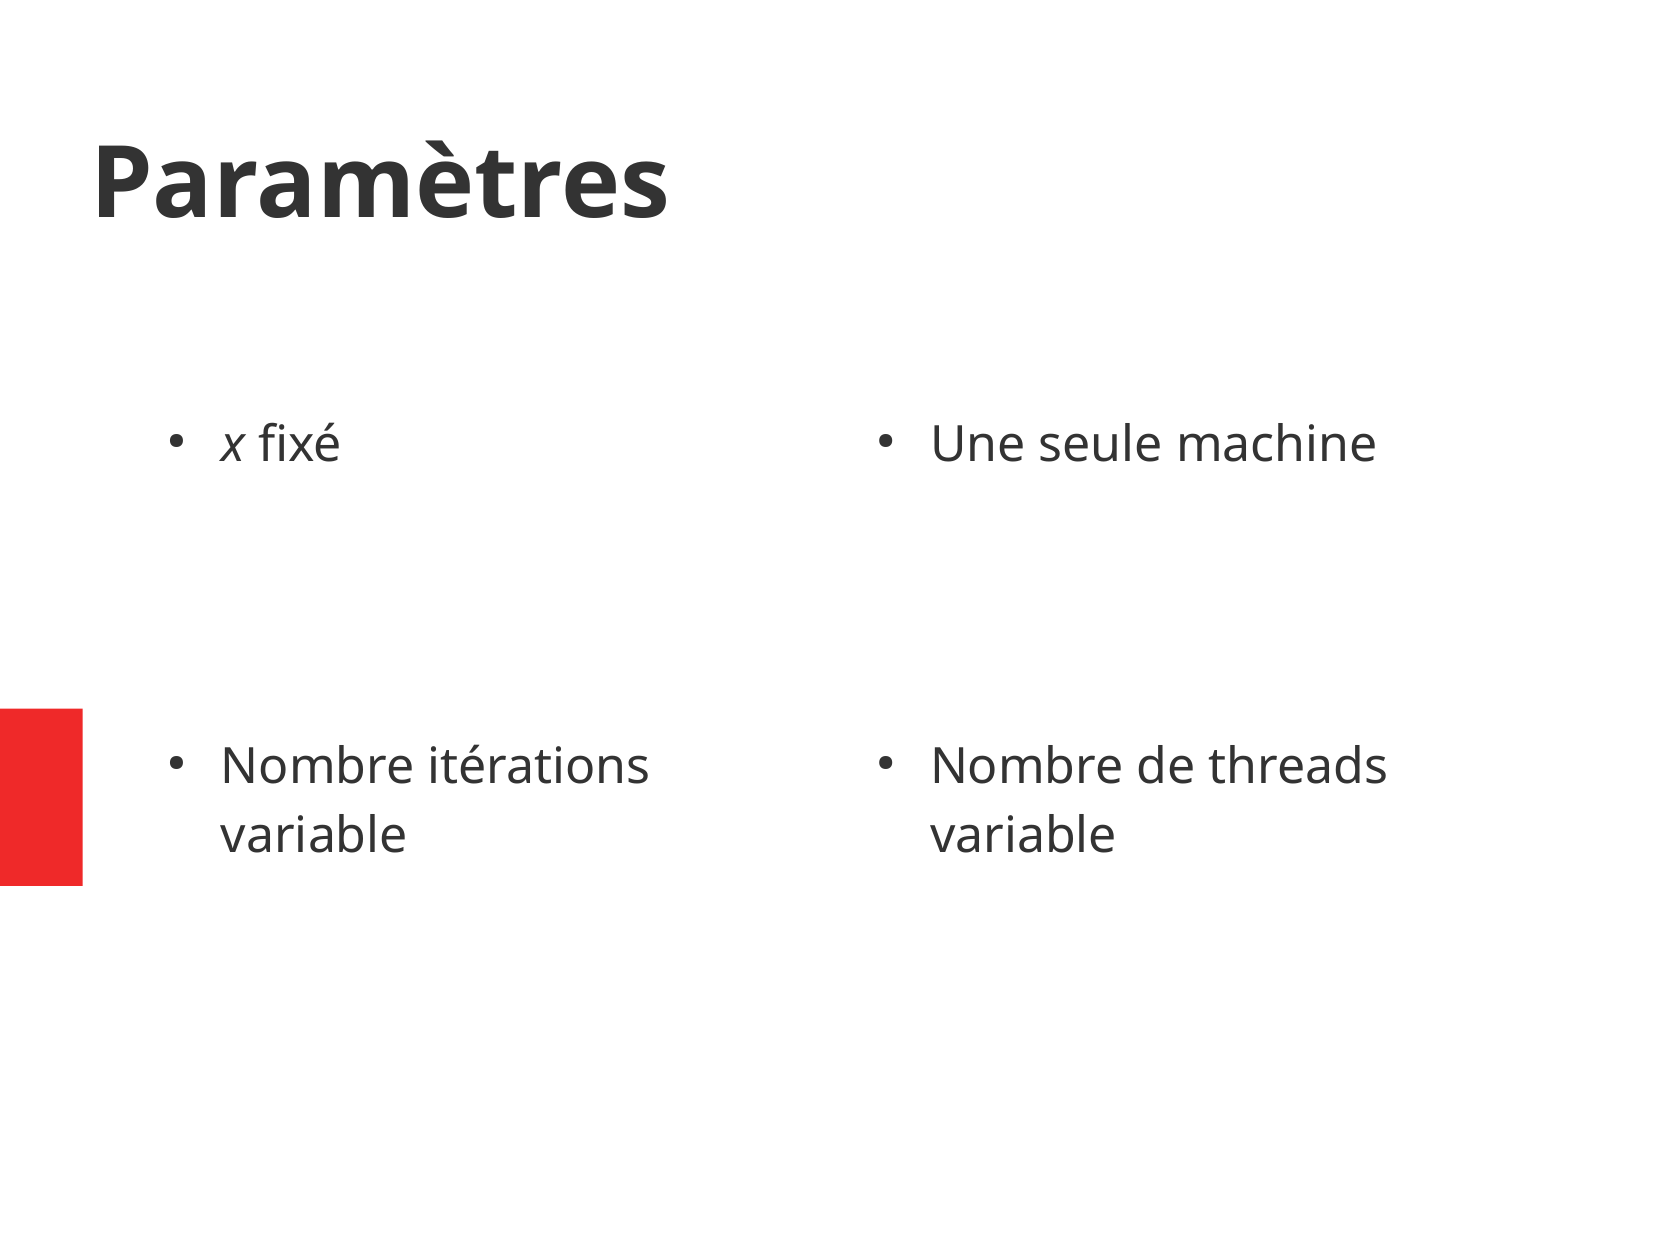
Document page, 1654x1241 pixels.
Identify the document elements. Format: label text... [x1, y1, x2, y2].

list x fixé Nombre itérations variable [150, 300, 836, 1021]
title Paramètres [90, 60, 1496, 297]
list Une seule machine Nombre de threads variable [859, 300, 1546, 1021]
